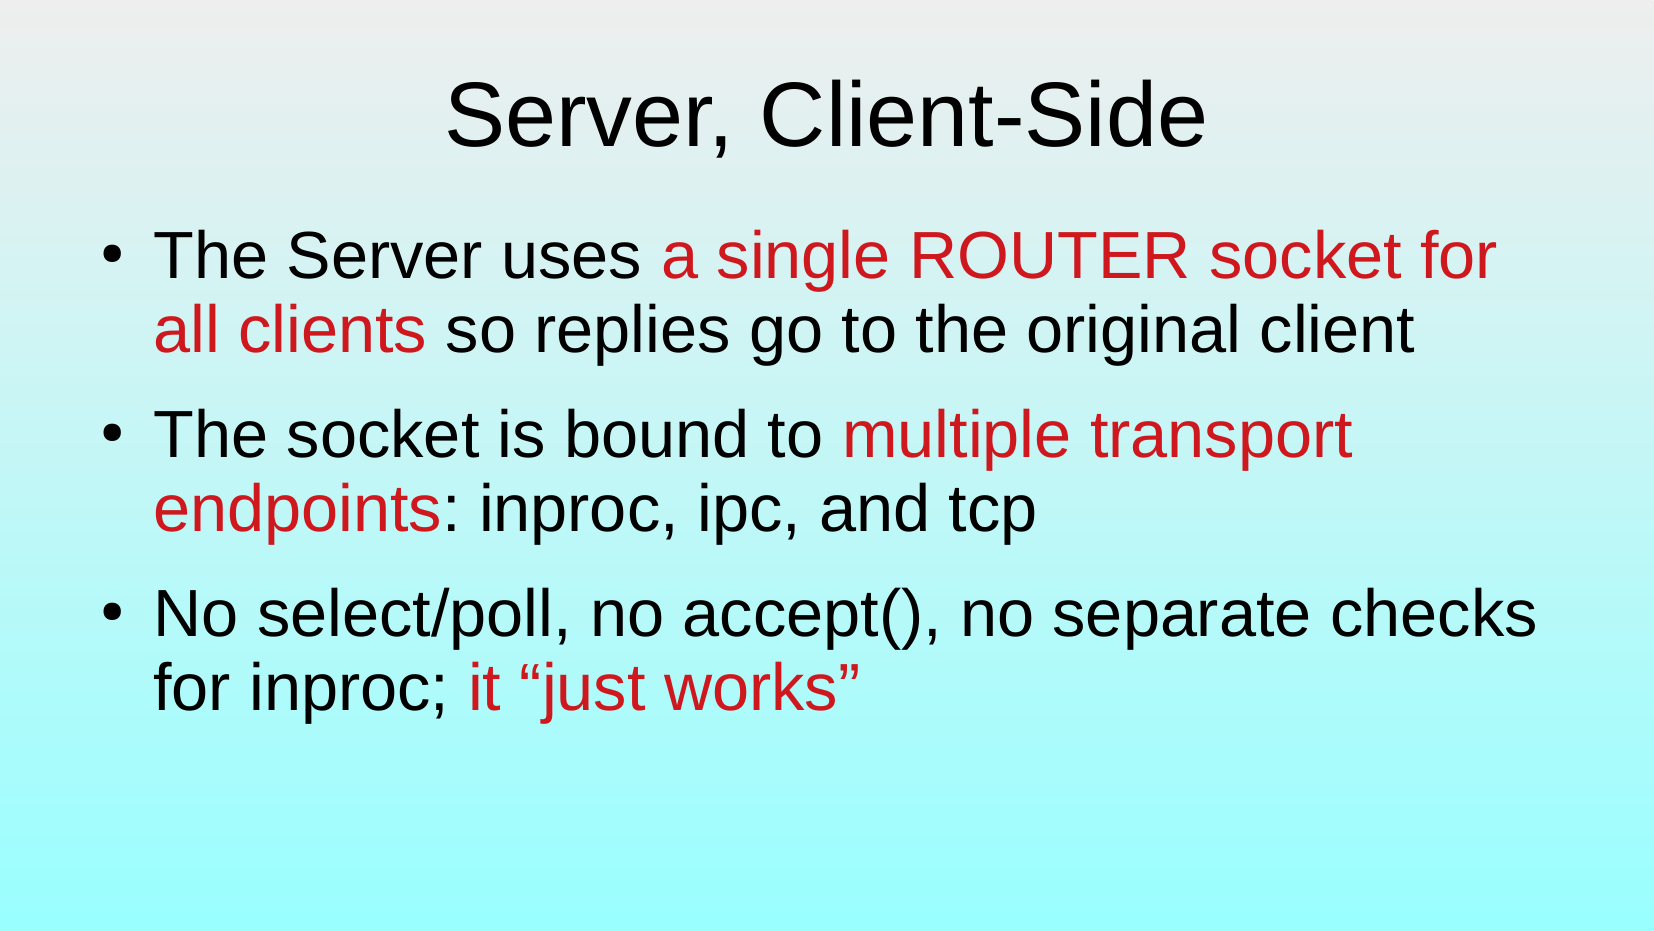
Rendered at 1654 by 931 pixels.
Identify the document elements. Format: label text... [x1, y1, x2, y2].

list The Server uses a single ROUTER socket for all clients so replies go to the original client The socket is bound to multiple transport endpoints: inproc, ipc, and tcp No select/poll, no accept(), no separate checks for inproc; it “just works” [82, 217, 1571, 758]
title Server, Client-Side [82, 37, 1571, 193]
